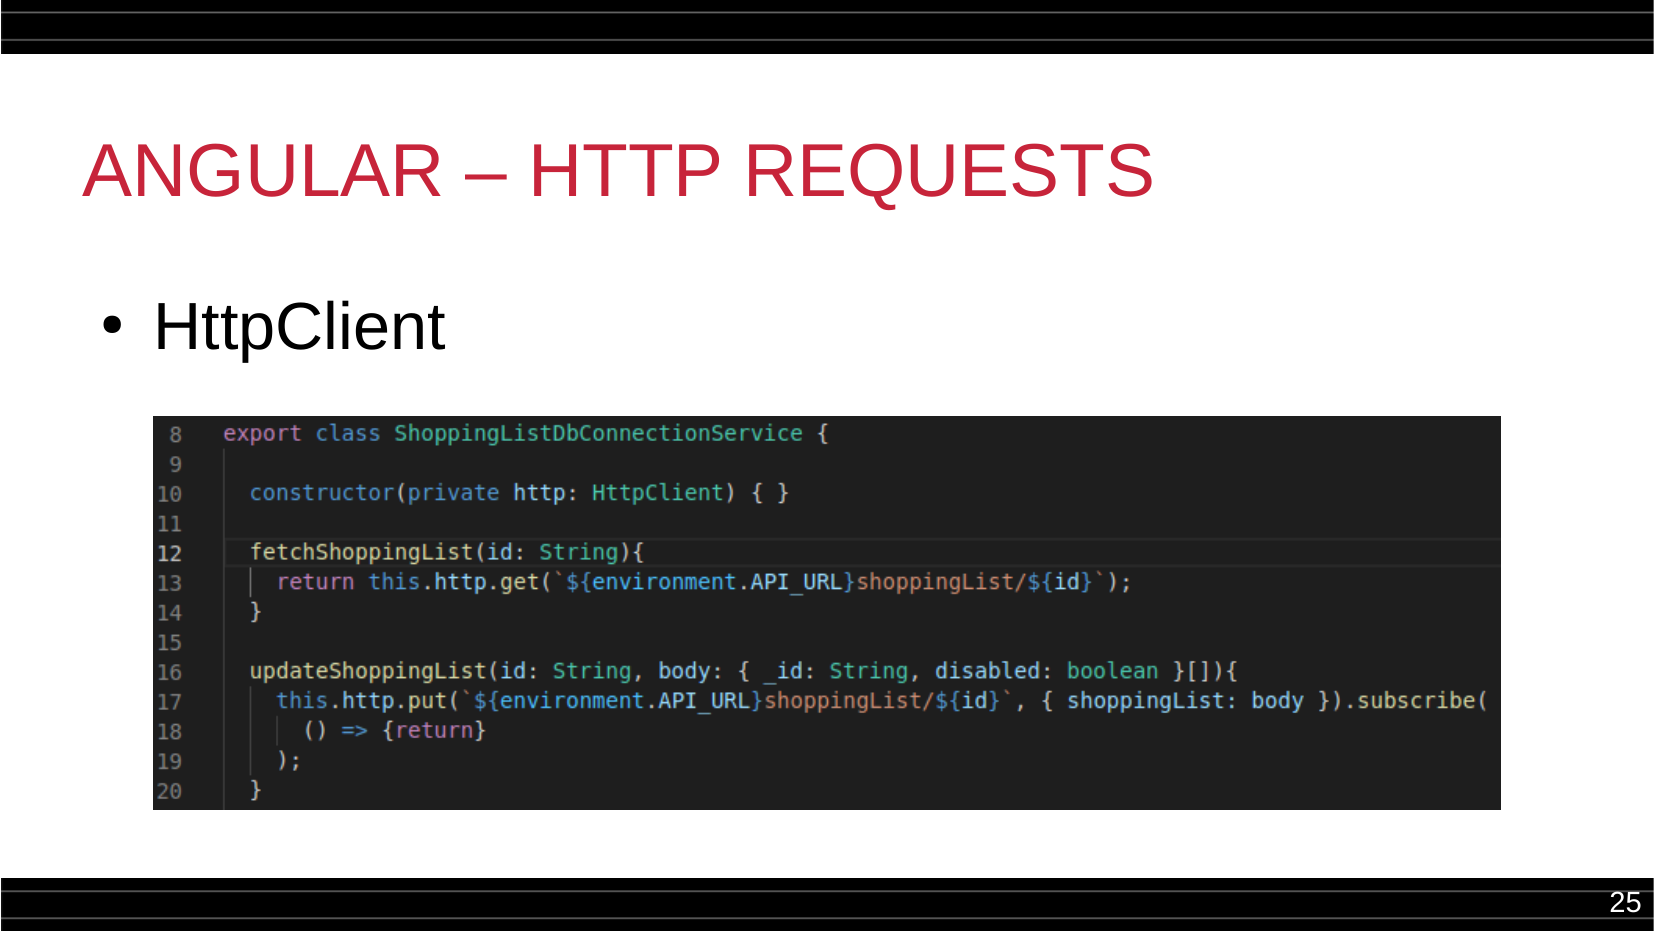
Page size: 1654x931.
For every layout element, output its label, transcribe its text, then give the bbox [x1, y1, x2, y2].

picture [1, 878, 1654, 931]
picture [153, 416, 1501, 811]
picture [1, 0, 1654, 54]
list HttpClient [82, 184, 735, 676]
title ANGULAR – HTTP REQUESTS [82, 92, 1571, 249]
